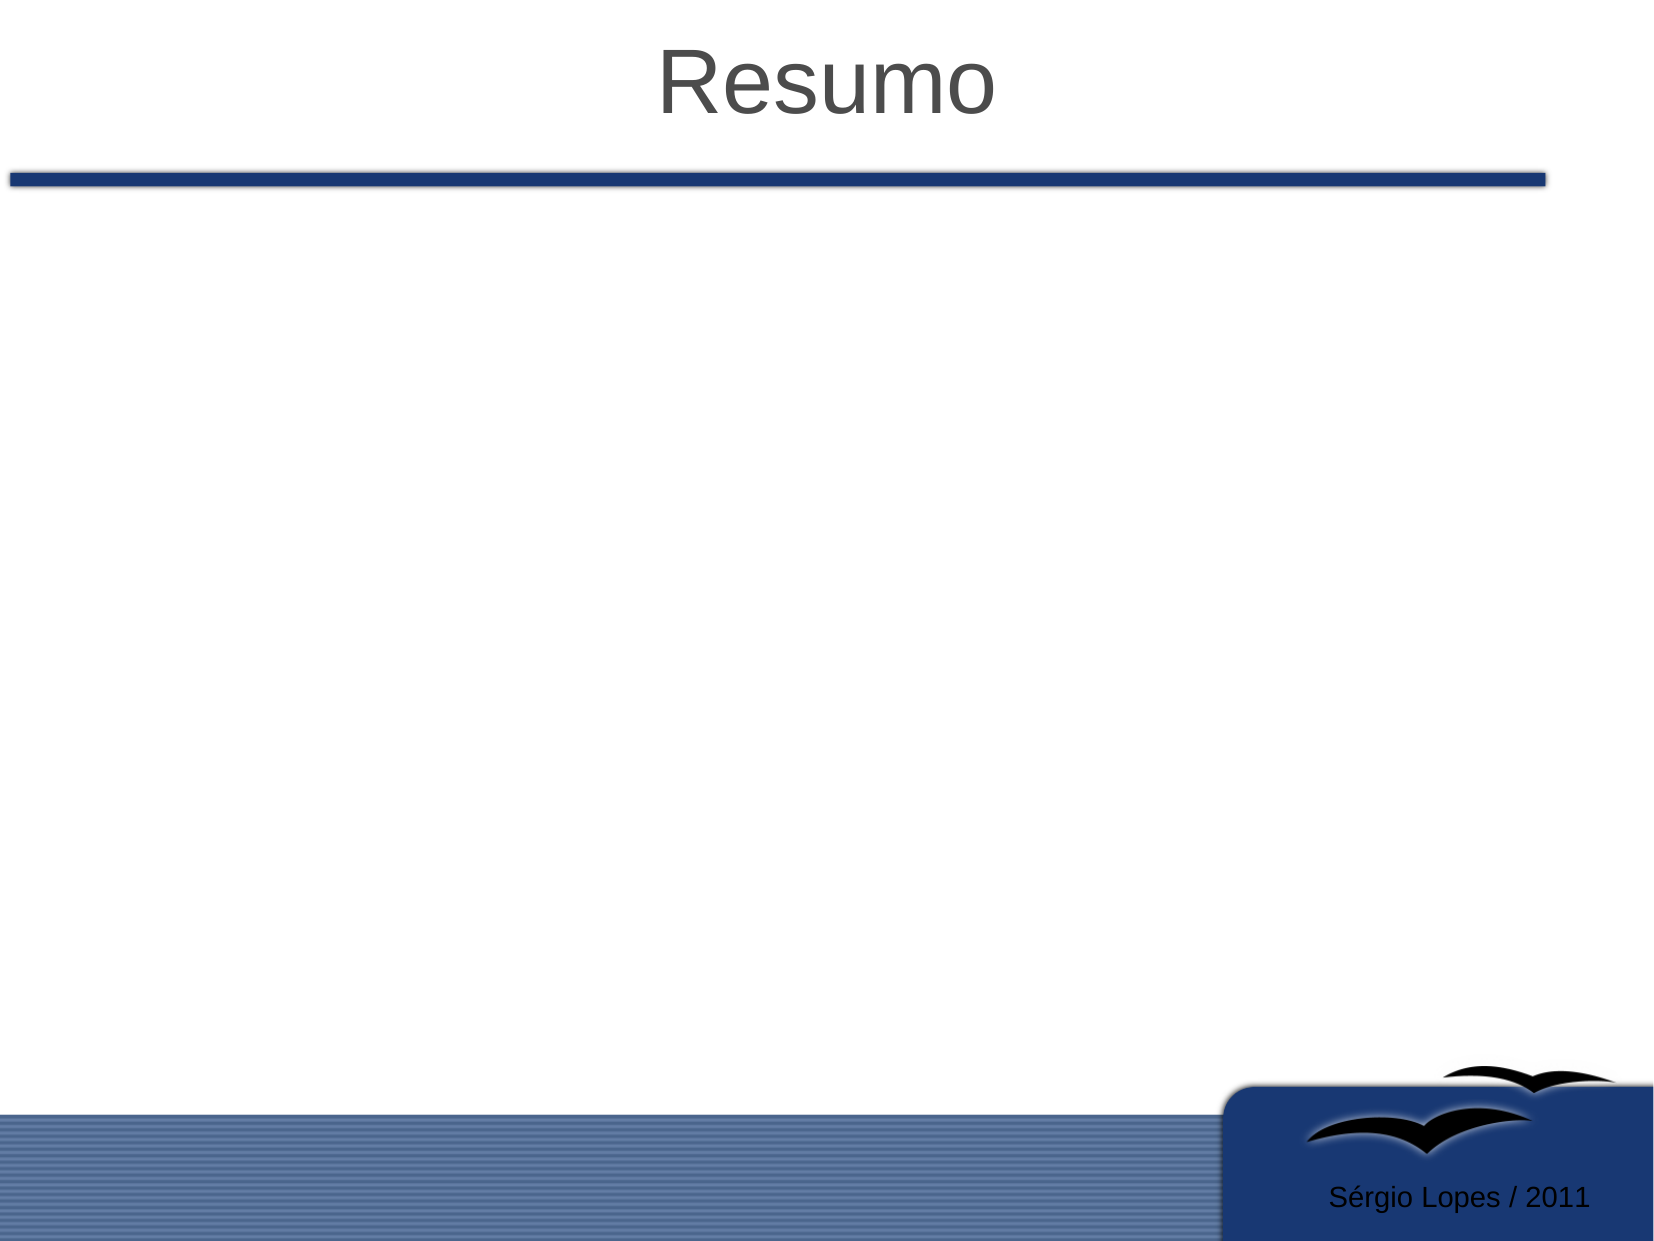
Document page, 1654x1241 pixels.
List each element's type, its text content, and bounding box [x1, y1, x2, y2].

title Resumo [121, 0, 1534, 164]
picture [0, 0, 1654, 1241]
text_box Sérgio Lopes / 2011 [1328, 1181, 1588, 1214]
